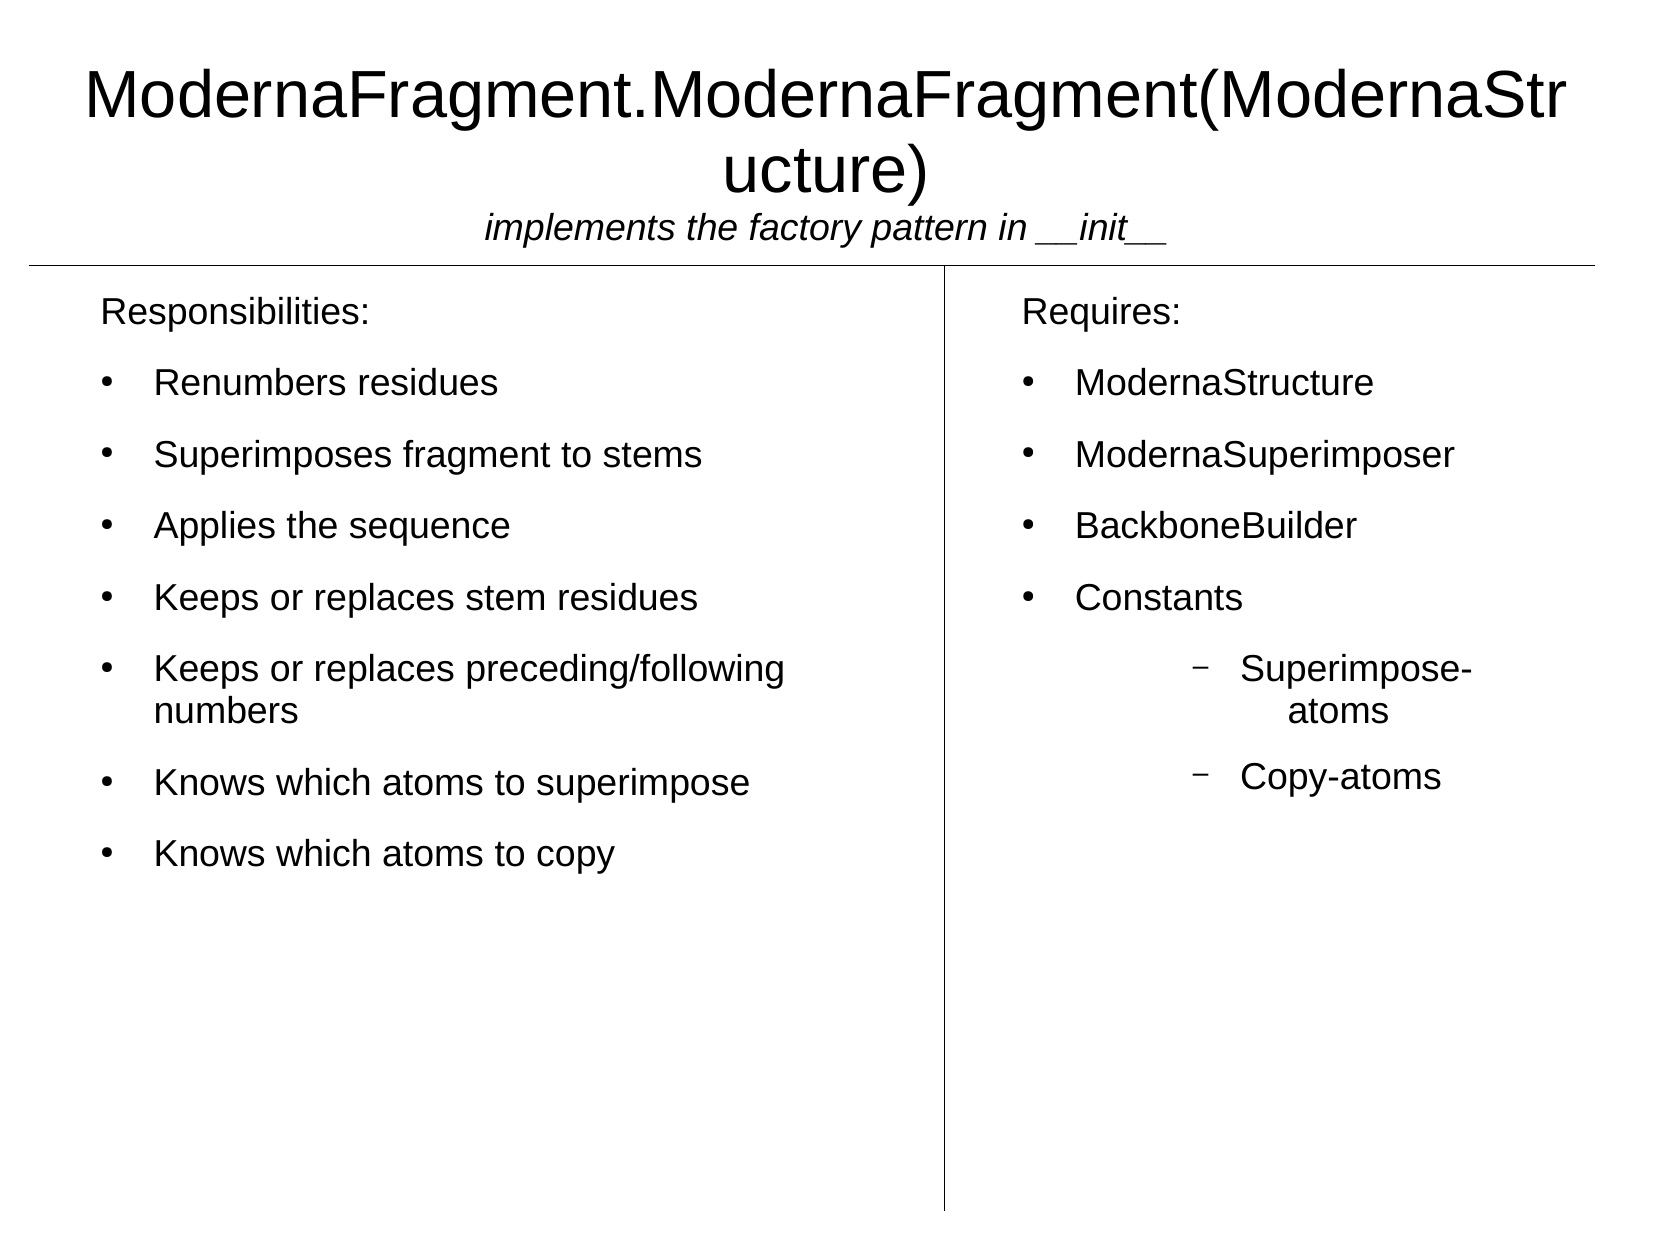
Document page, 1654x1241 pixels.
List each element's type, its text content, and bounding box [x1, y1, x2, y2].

list Responsibilities: Renumbers residues Superimposes fragment to stems Applies the sequence Keeps or replaces stem residues Keeps or replaces preceding/following numbers Knows which atoms to superimpose Knows which atoms to copy [82, 290, 886, 1094]
title ModernaFragment.ModernaFragment(ModernaStructure) implements the factory pattern in __init__ [82, 46, 1571, 260]
list Requires: ModernaStructure ModernaSuperimposer BackboneBuilder Constants Superimpose-atoms Copy-atoms [1003, 290, 1572, 1094]
